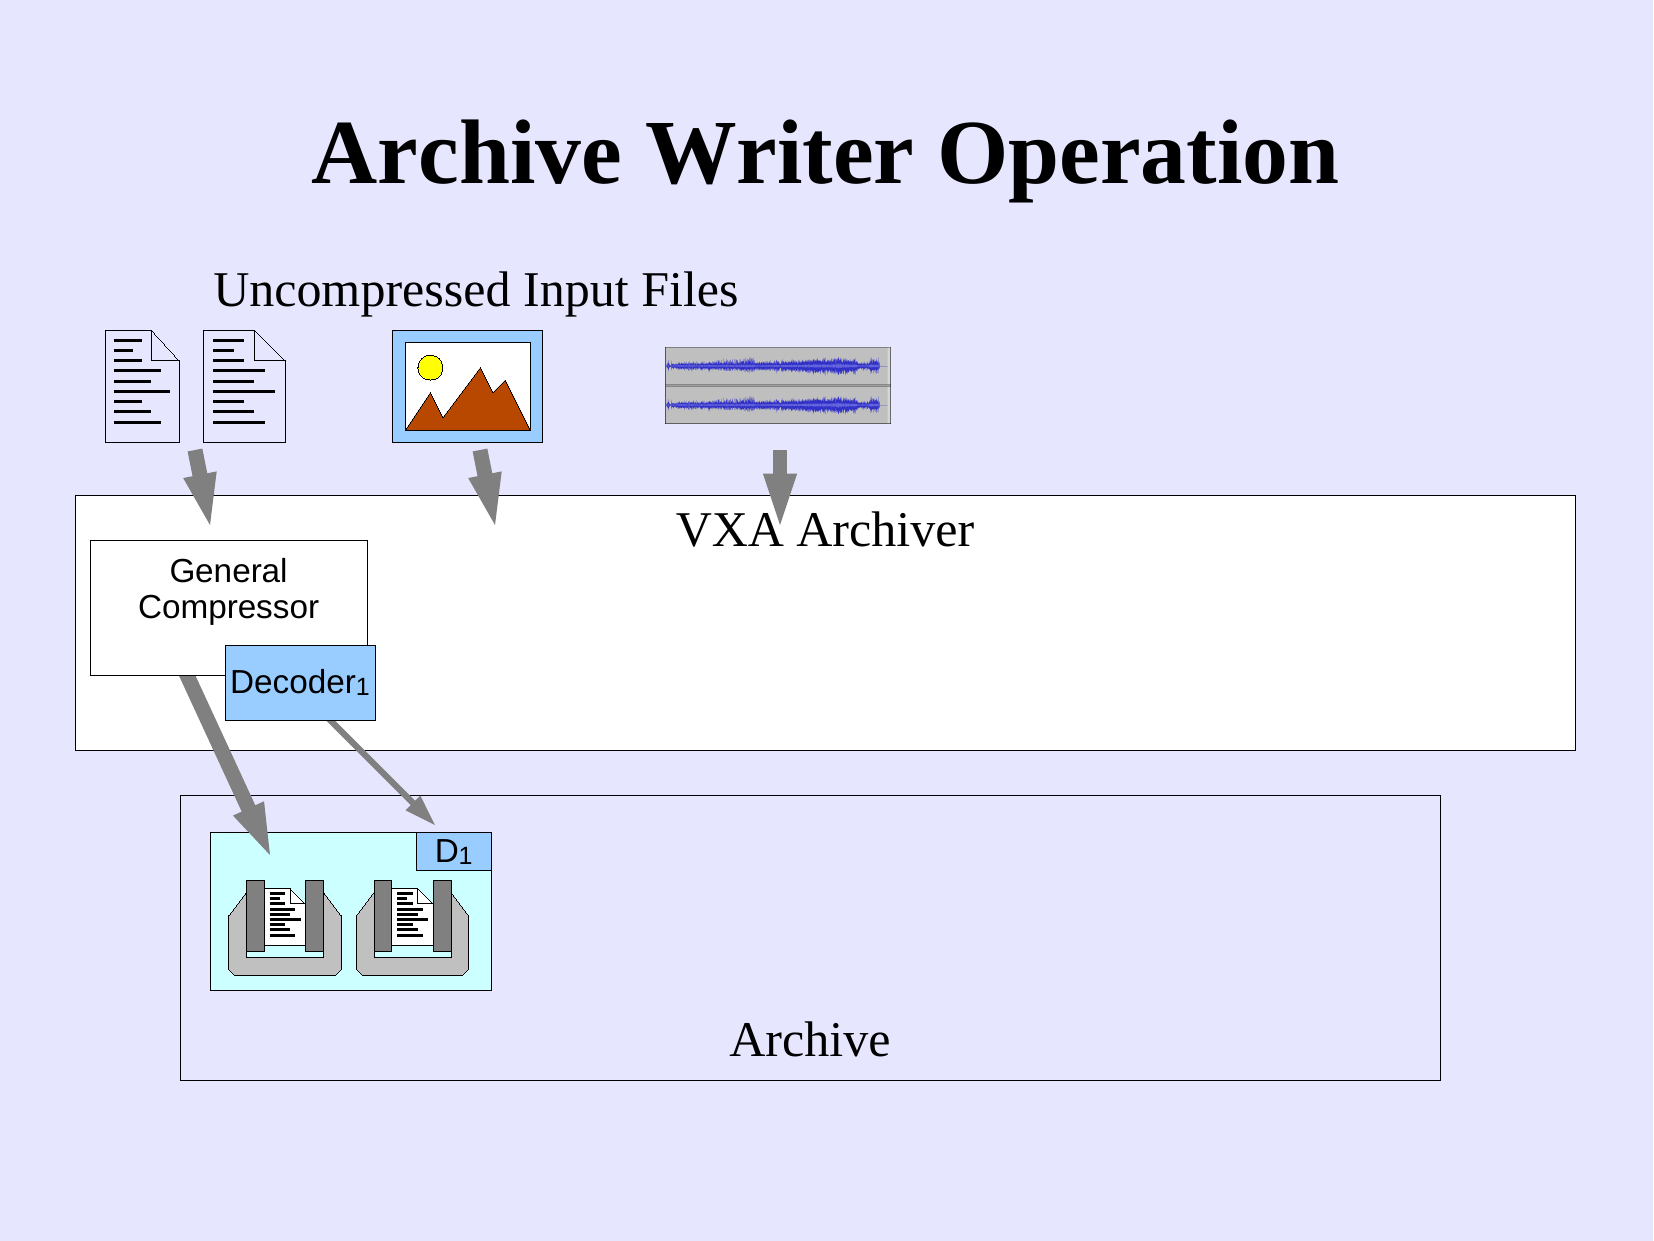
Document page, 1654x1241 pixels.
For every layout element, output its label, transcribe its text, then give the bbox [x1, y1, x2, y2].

text_box Uncompressed Input Files [120, 255, 833, 331]
text_box VXA Archiver [75, 495, 1576, 571]
text_box General Compressor [90, 571, 368, 676]
text_box [392, 331, 543, 443]
text_box [210, 832, 492, 991]
title Archive Writer Operation [82, 49, 1571, 257]
text_box [75, 571, 213, 751]
text_box Decoder1 [225, 645, 376, 721]
text_box Archive [180, 1005, 1441, 1081]
picture [665, 347, 891, 424]
text_box [197, 676, 355, 751]
text_box D1 [416, 832, 492, 871]
text_box [337, 571, 1576, 751]
